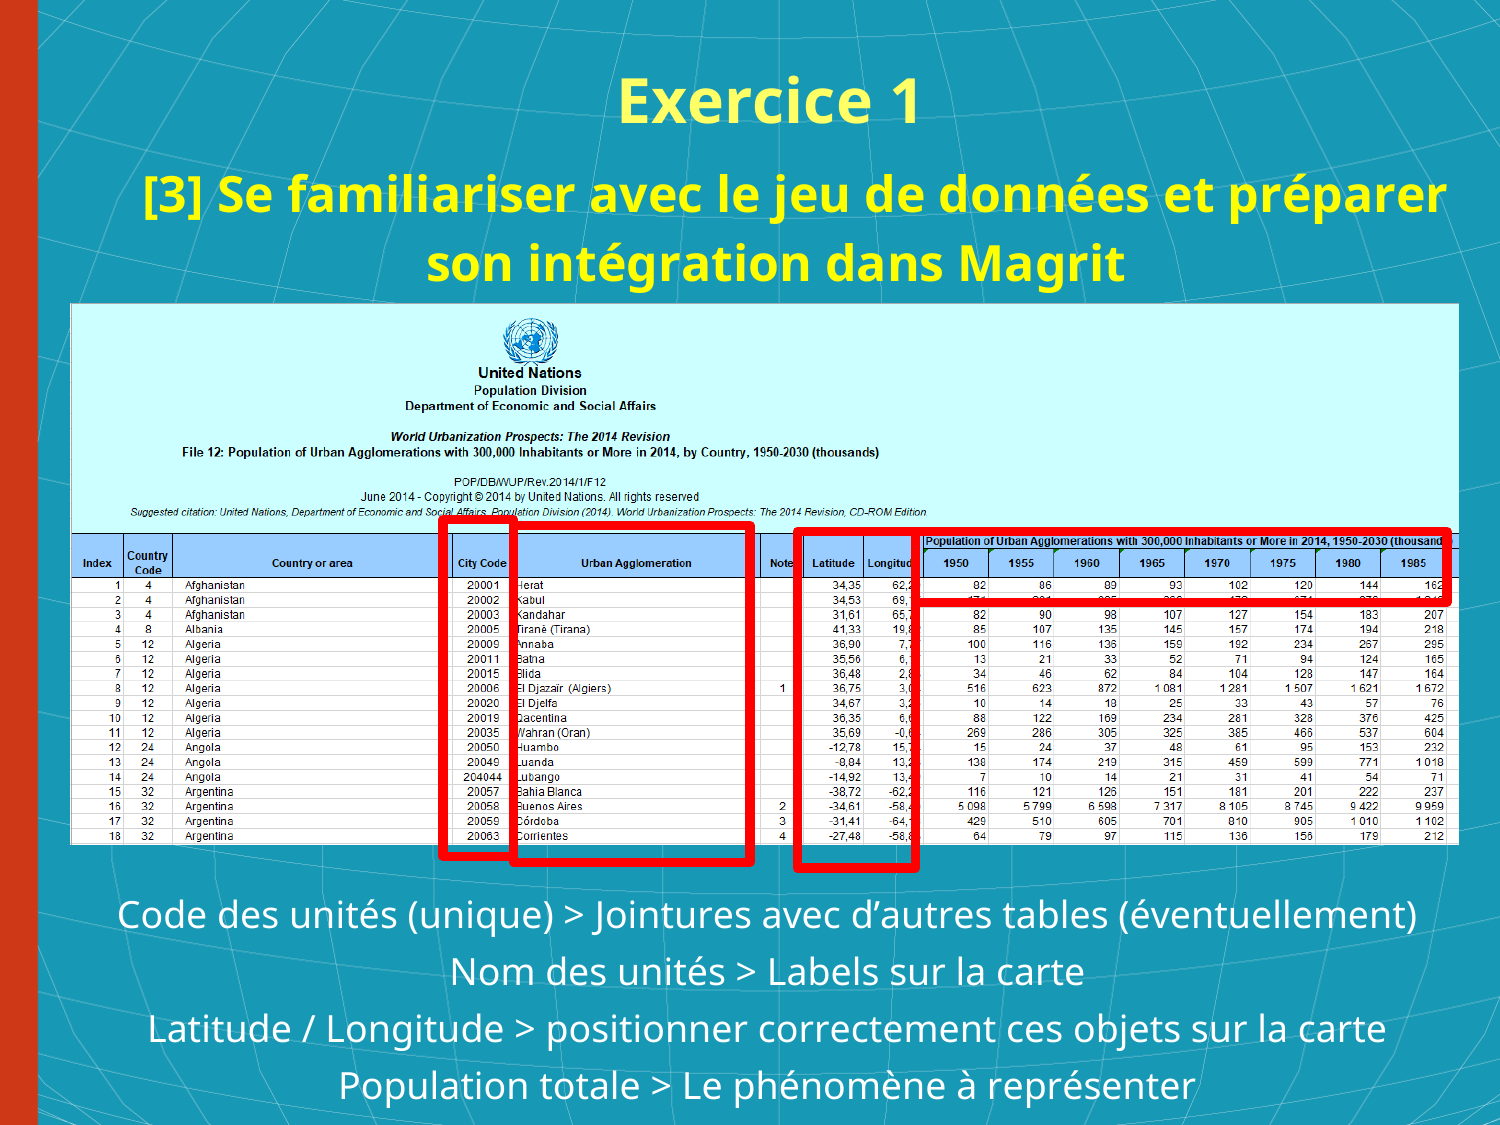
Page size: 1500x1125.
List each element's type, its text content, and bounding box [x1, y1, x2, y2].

picture [0, 0, 1500, 1125]
title Exercice 1 [65, 20, 1477, 159]
list Code des unités (unique) > Jointures avec d’autres tables (éventuellement) Nom des unités > Labels sur la carte Latitude / Longitude > positionner correctement ces objets sur la carte Population totale > Le phénomène à représenter [88, 888, 1447, 1125]
list [3] Se familiariser avec le jeu de données et préparer son intégration dans Magrit [59, 159, 1477, 812]
